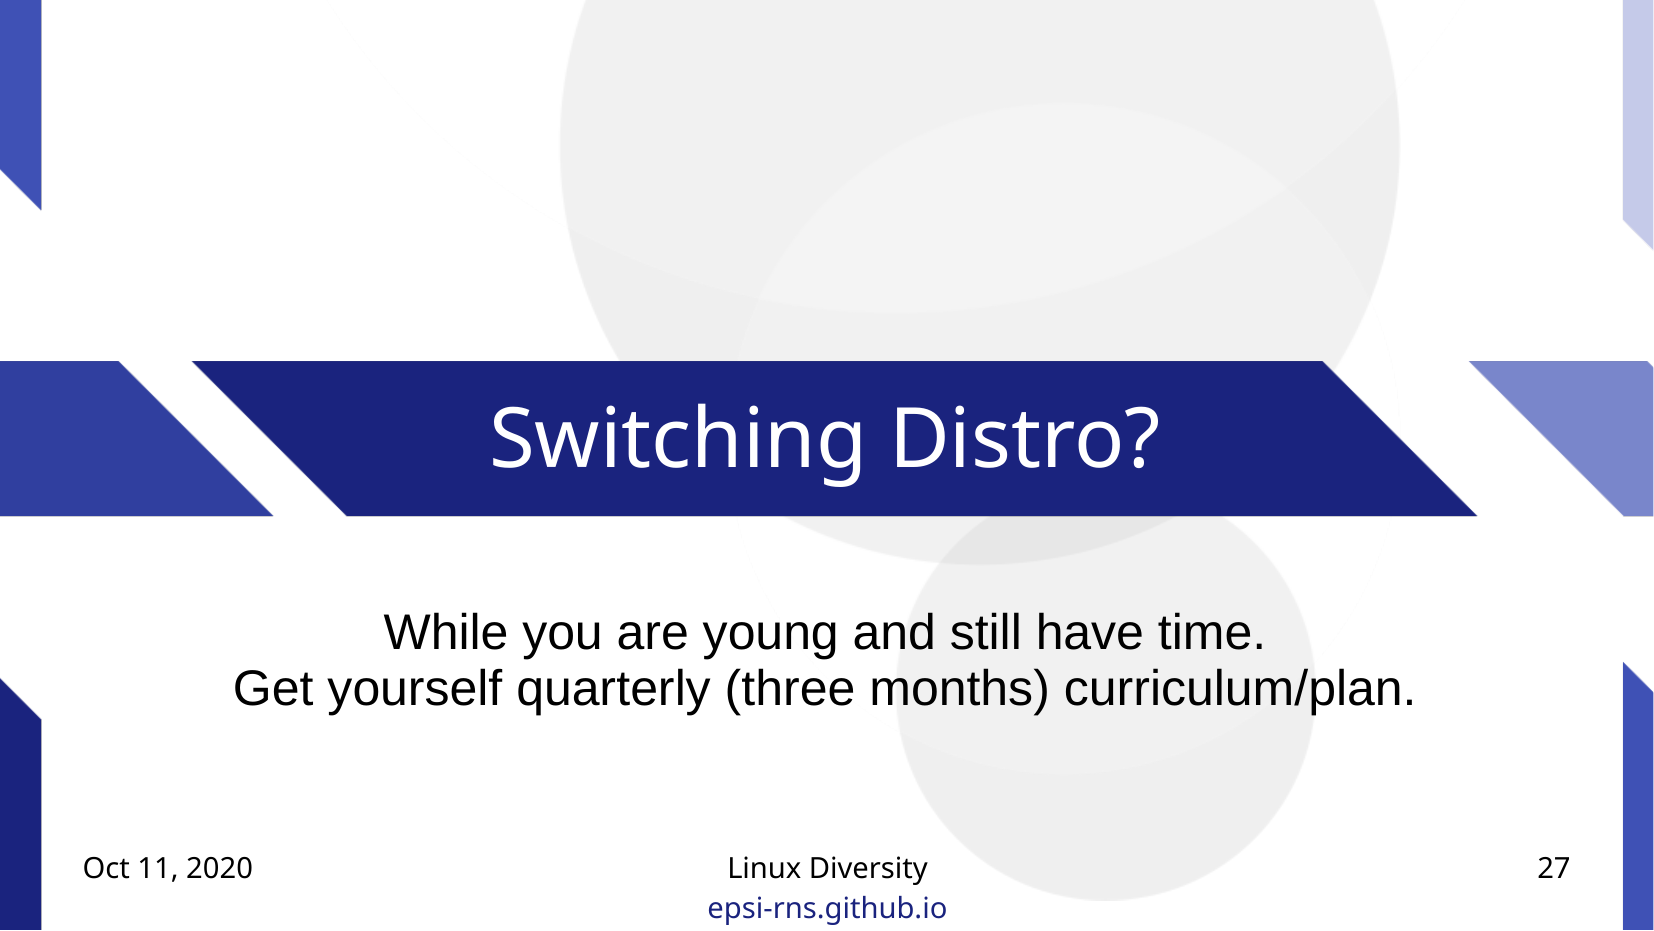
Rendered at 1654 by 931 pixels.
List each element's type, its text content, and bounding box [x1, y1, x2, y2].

picture [0, 0, 1654, 930]
subtitle While you are young and still have time. Get yourself quarterly (three months) curriculum/plan. [82, 540, 1568, 781]
title Switching Distro? [82, 360, 1568, 511]
